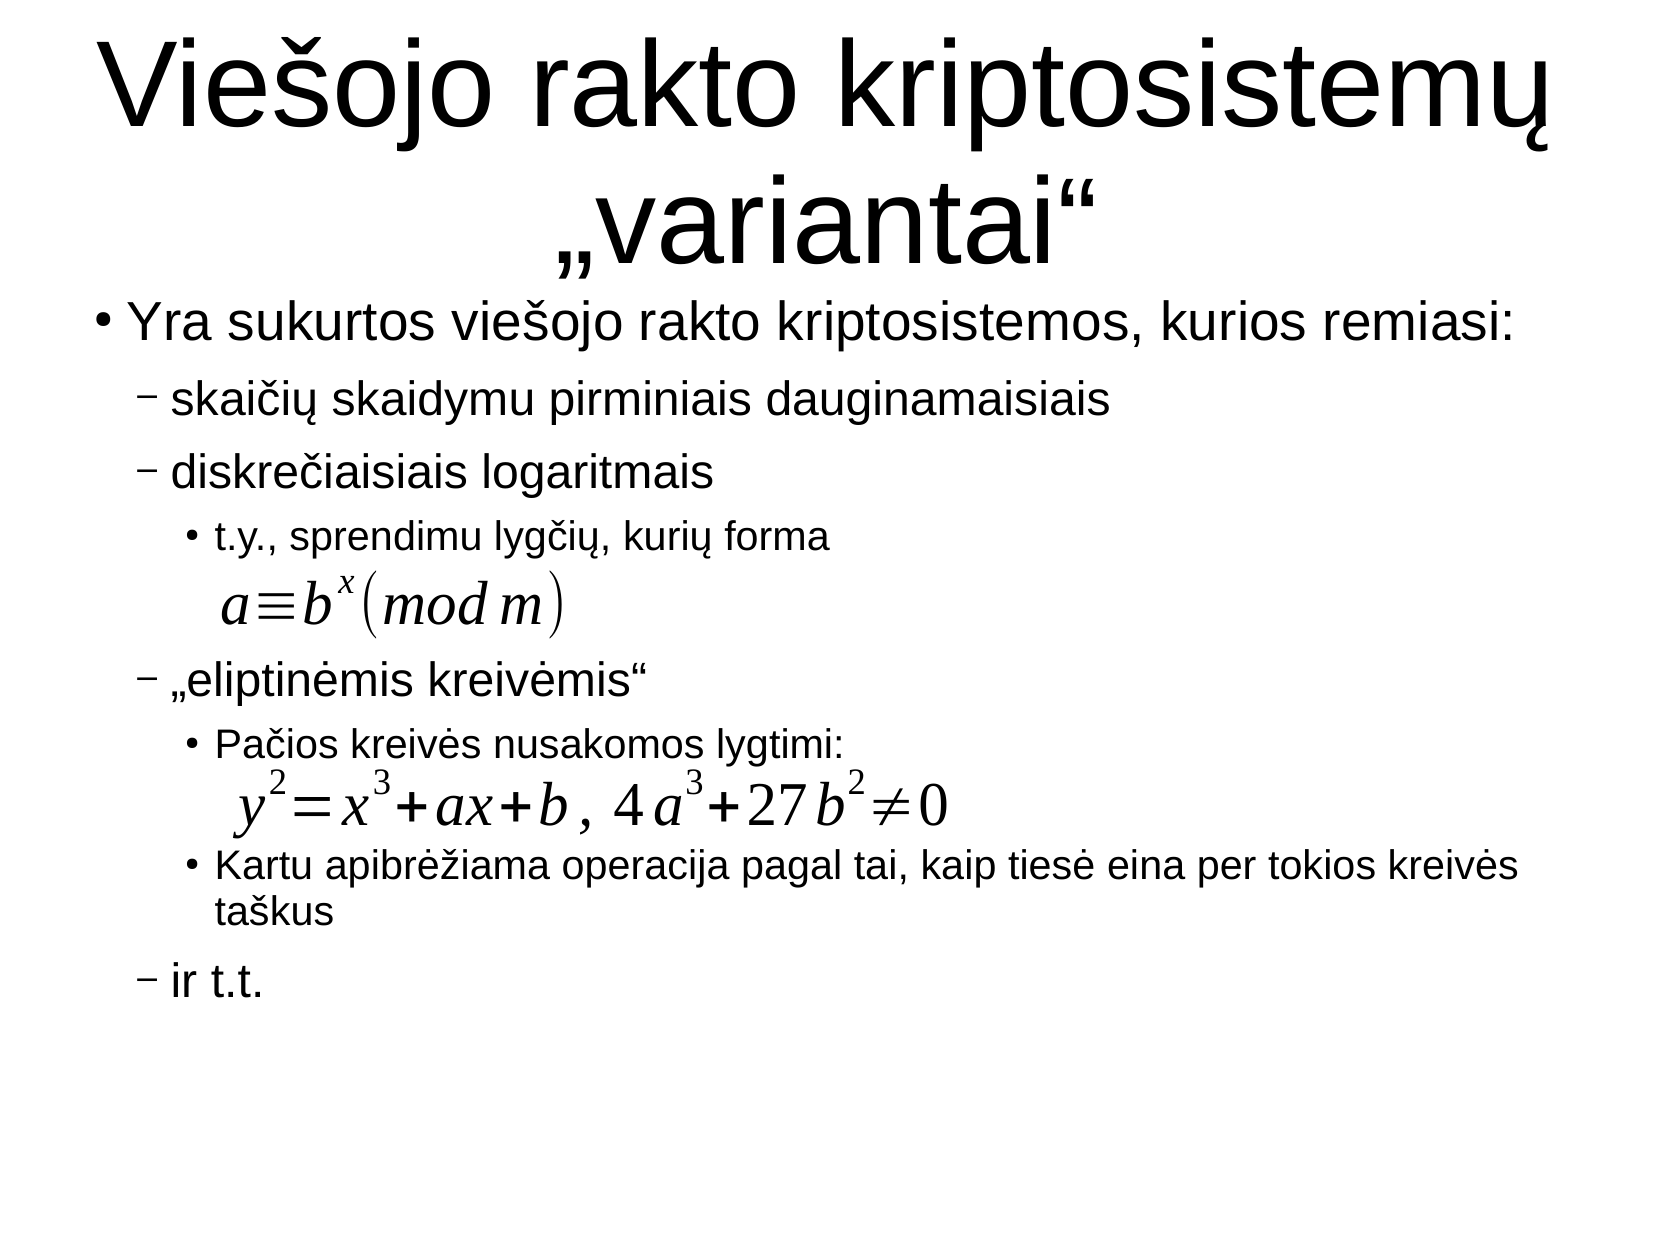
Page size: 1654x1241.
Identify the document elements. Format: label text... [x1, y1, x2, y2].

chart [224, 761, 956, 840]
chart [212, 561, 573, 644]
list Yra sukurtos viešojo rakto kriptosistemos, kurios remiasi: skaičių skaidymu pirminiais dauginamaisiais diskrečiaisiais logaritmais t.y., sprendimu lygčių, kurių forma „eliptinėmis kreivėmis“ Pačios kreivės nusakomos lygtimi: Kartu apibrėžiama operacija pagal tai, kaip tiesė eina per tokios kreivės taškus ir t.t. [82, 290, 1571, 1010]
title Viešojo rakto kriptosistemų „variantai“ [82, 16, 1571, 290]
